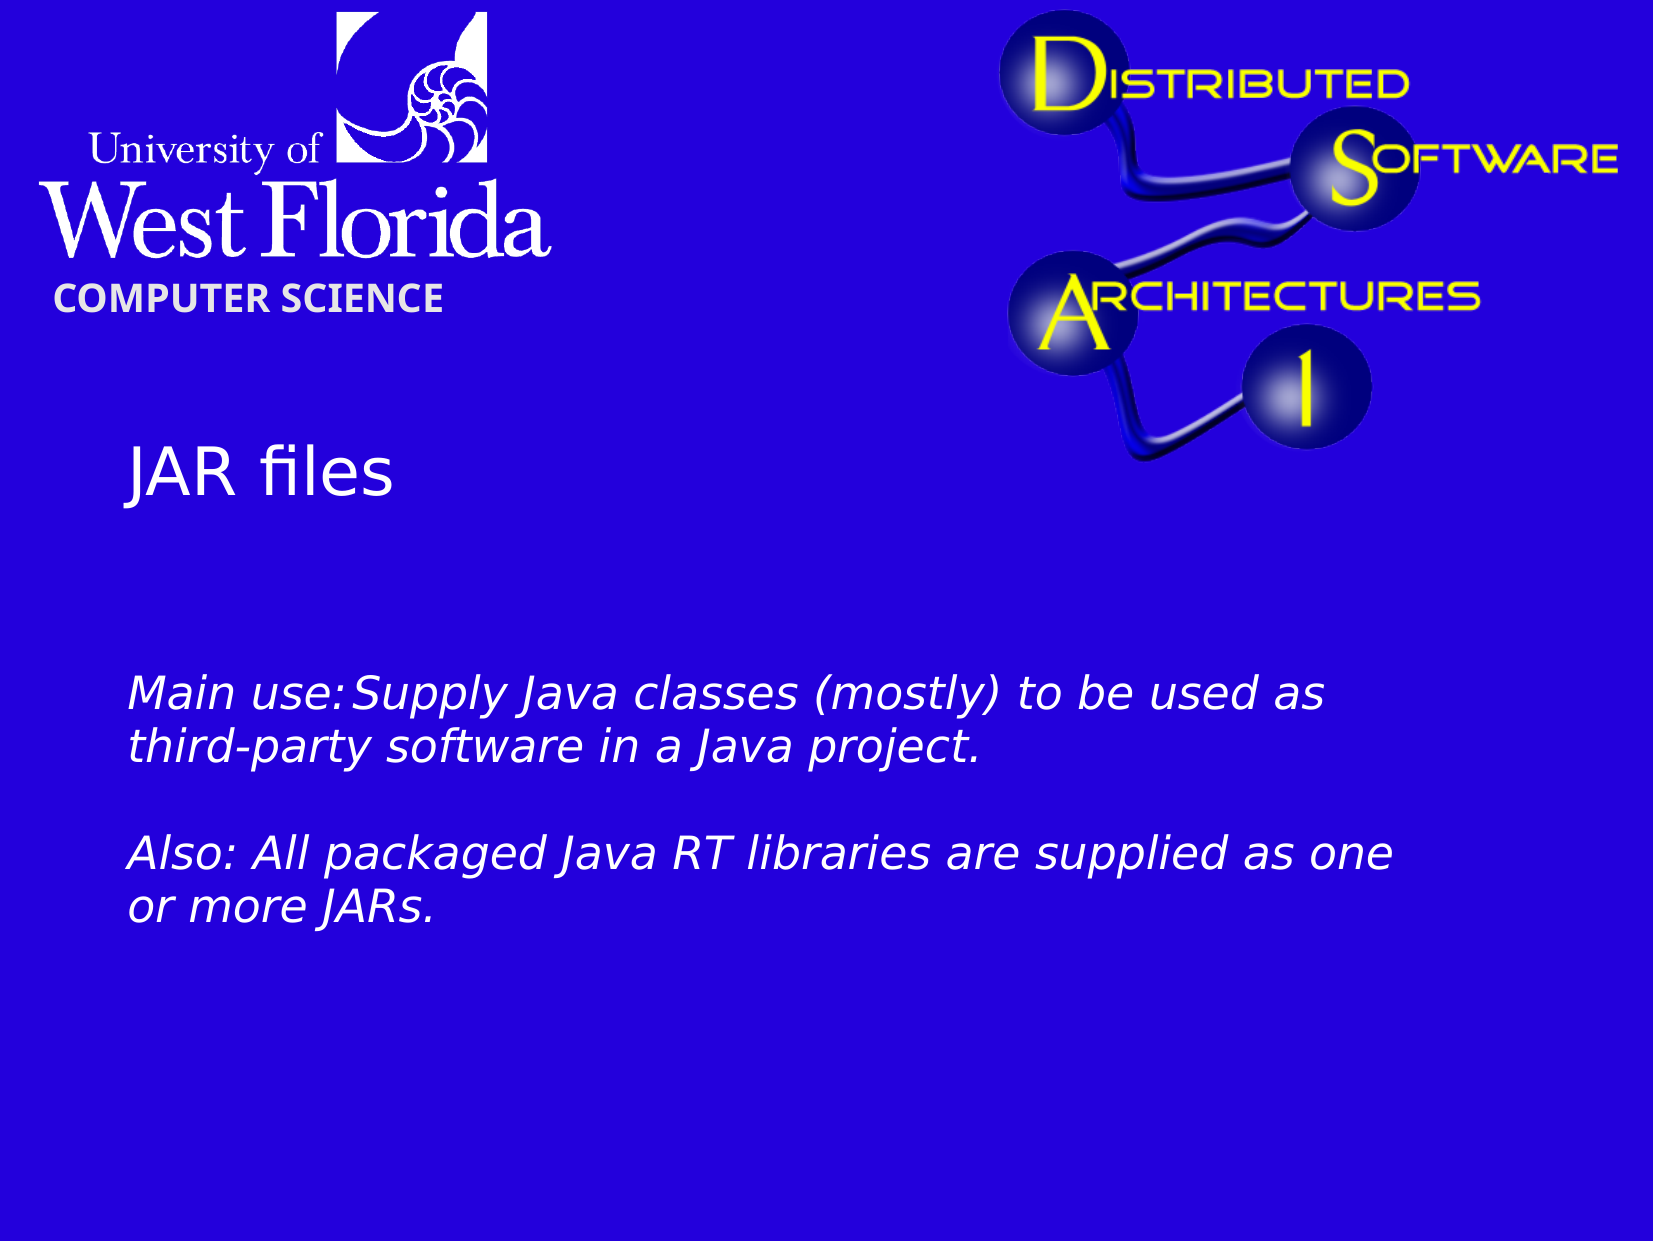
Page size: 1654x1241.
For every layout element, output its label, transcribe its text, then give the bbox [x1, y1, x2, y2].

text_box COMPUTER SCIENCE [37, 262, 563, 325]
picture [910, 0, 1653, 506]
picture [37, 0, 559, 262]
text_box JAR files Main use: Supply Java classes (mostly) to be used as third-party software in a Java project. Also: All packaged Java RT libraries are supplied as one or more JARs. [112, 426, 1426, 1080]
